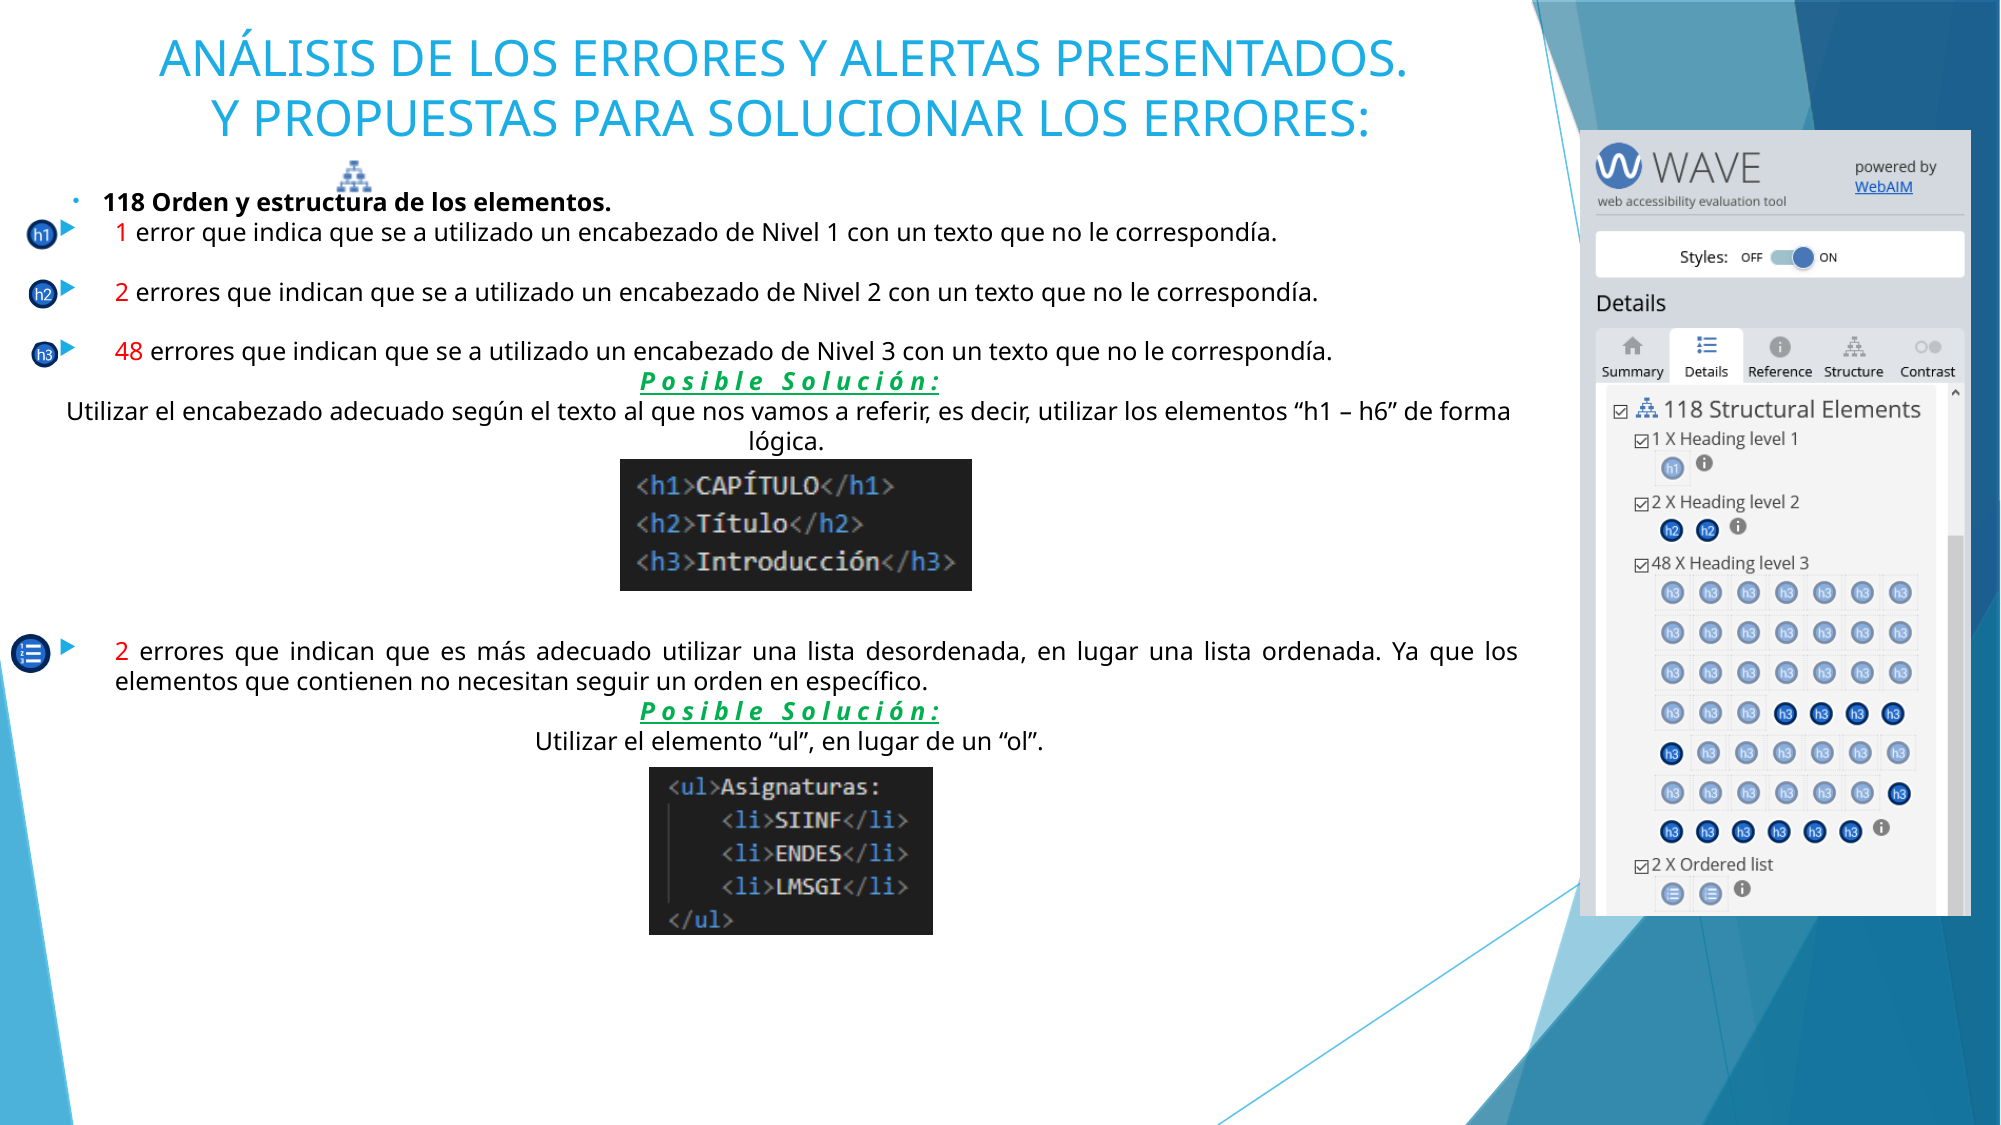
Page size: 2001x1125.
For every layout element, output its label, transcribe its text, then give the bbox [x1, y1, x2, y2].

picture [333, 165, 374, 194]
title ANÁLISIS DE LOS ERRORES Y ALERTAS PRESENTADOS. Y PROPUESTAS PARA SOLUCIONAR LOS ERRORES: [26, 18, 1557, 165]
picture [1580, 130, 1971, 916]
text_box 118 Orden y estructura de los elementos. 1 error que indica que se a utilizado un encabezado de Nivel 1 con un texto que no le correspondía. 2 errores que indican que se a utilizado un encabezado de Nivel 2 con un texto que no le correspondía. 48 errores que indican que se a utilizado un encabezado de Nivel 3 con un texto que no le correspondía. Posible Solución: Utilizar el encabezado adecuado según el texto al que nos vamos a referir, es decir, utilizar los elementos “h1 – h6” de forma lógica. 2 errores que indican que es más adecuado utilizar una lista desordenada, en lugar una lista ordenada. Ya que los elementos que contienen no necesitan seguir un orden en específico. Posible Solución: Utilizar el elemento “ul”, en lugar de un “ol”. [43, 178, 1536, 1106]
picture [26, 218, 59, 251]
picture [9, 633, 52, 675]
picture [28, 279, 59, 309]
picture [649, 767, 933, 935]
picture [620, 459, 972, 591]
picture [30, 340, 59, 368]
